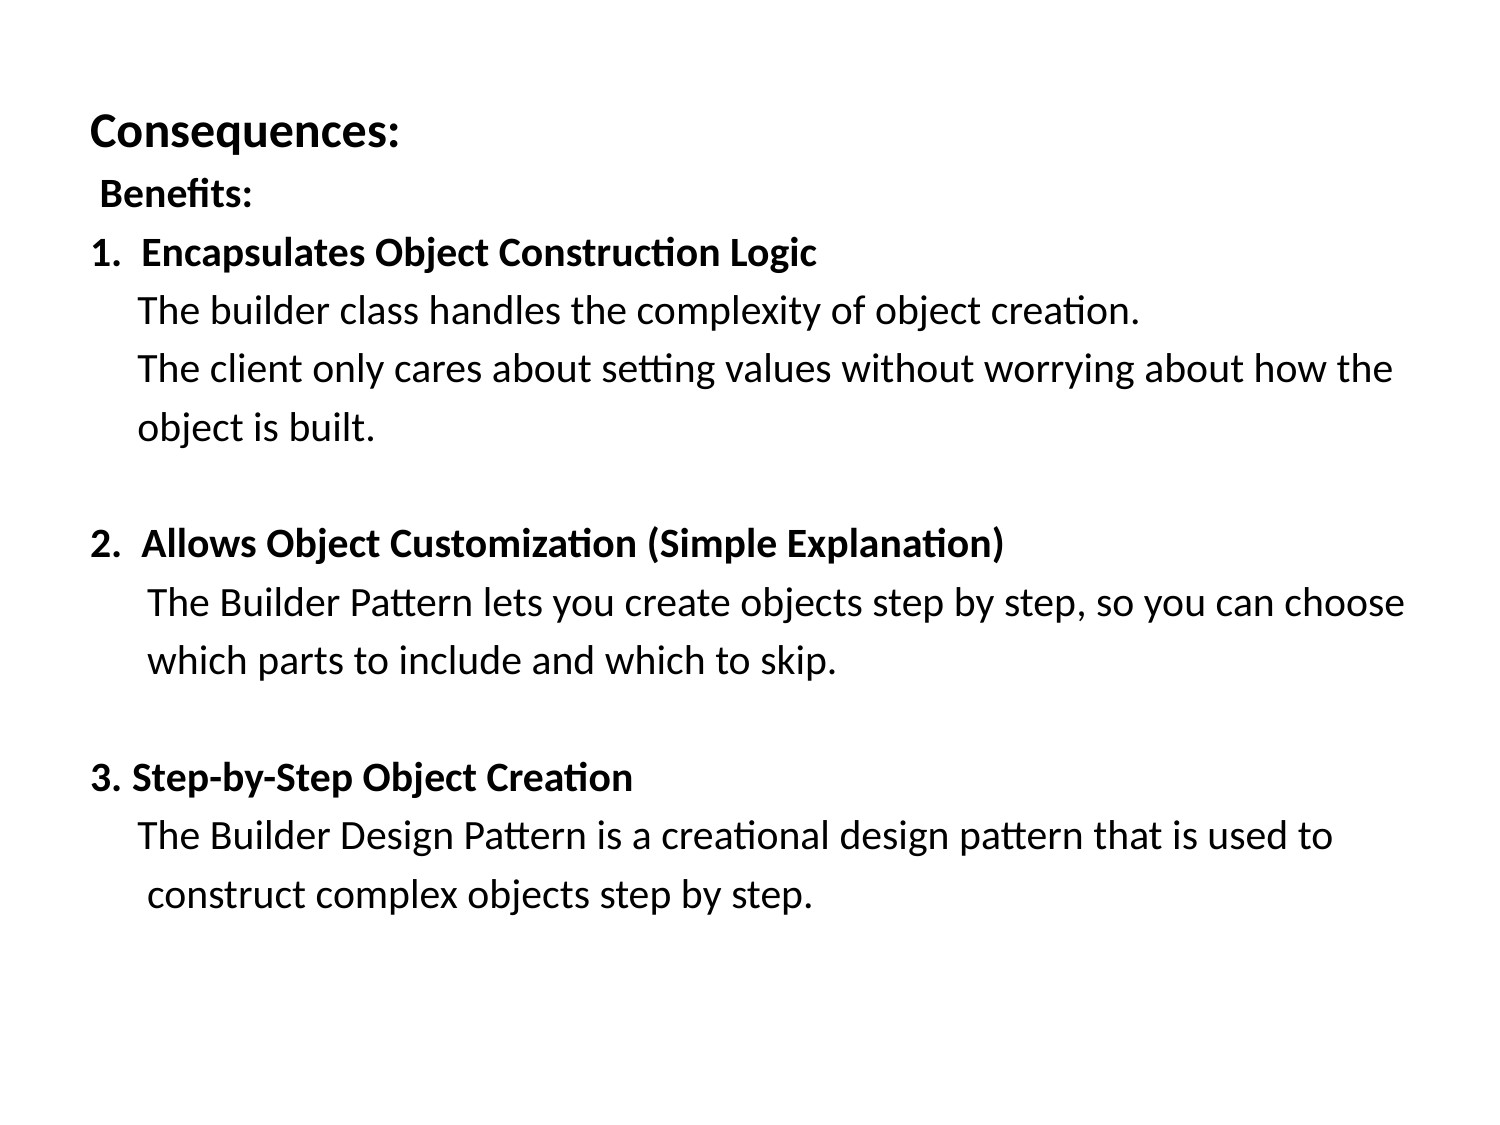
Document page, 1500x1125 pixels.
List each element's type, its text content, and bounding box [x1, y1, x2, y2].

list Consequences: Benefits: 1. Encapsulates Object Construction Logic The builder class handles the complexity of object creation. The client only cares about setting values without worrying about how the object is built. 2. Allows Object Customization (Simple Explanation) The Builder Pattern lets you create objects step by step, so you can choose which parts to include and which to skip. 3. Step-by-Step Object Creation The Builder Design Pattern is a creational design pattern that is used to construct complex objects step by step. [75, 90, 1425, 1005]
